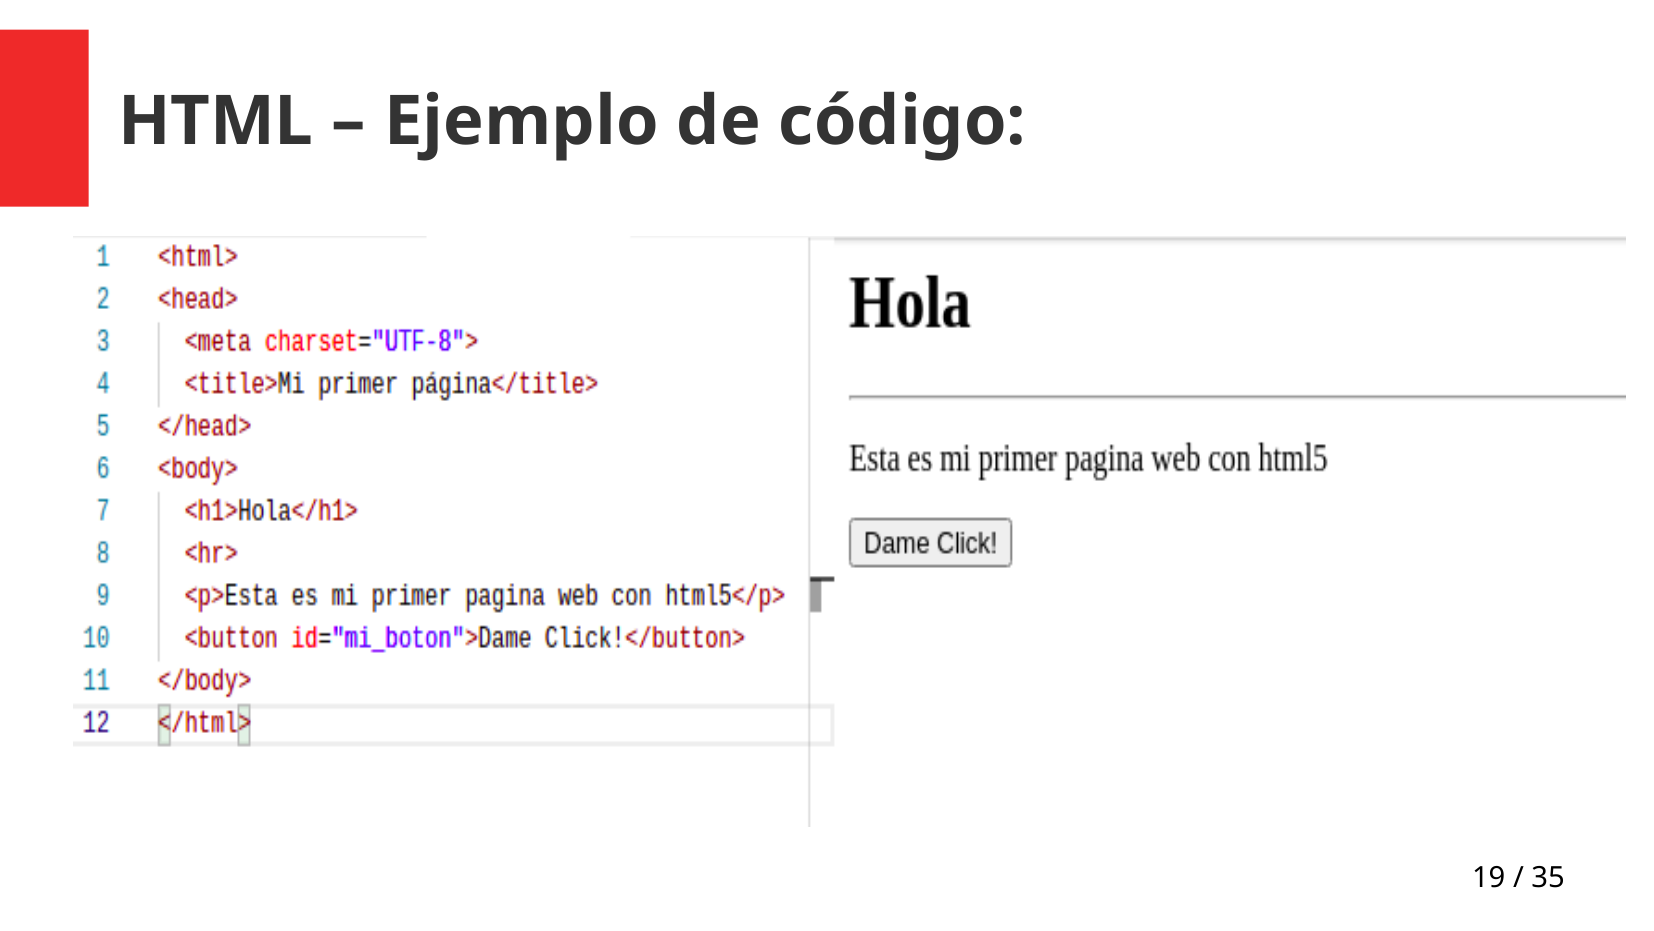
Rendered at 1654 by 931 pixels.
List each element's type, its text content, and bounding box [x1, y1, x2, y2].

title HTML – Ejemplo de código: [118, 29, 1595, 207]
picture [73, 236, 1626, 827]
